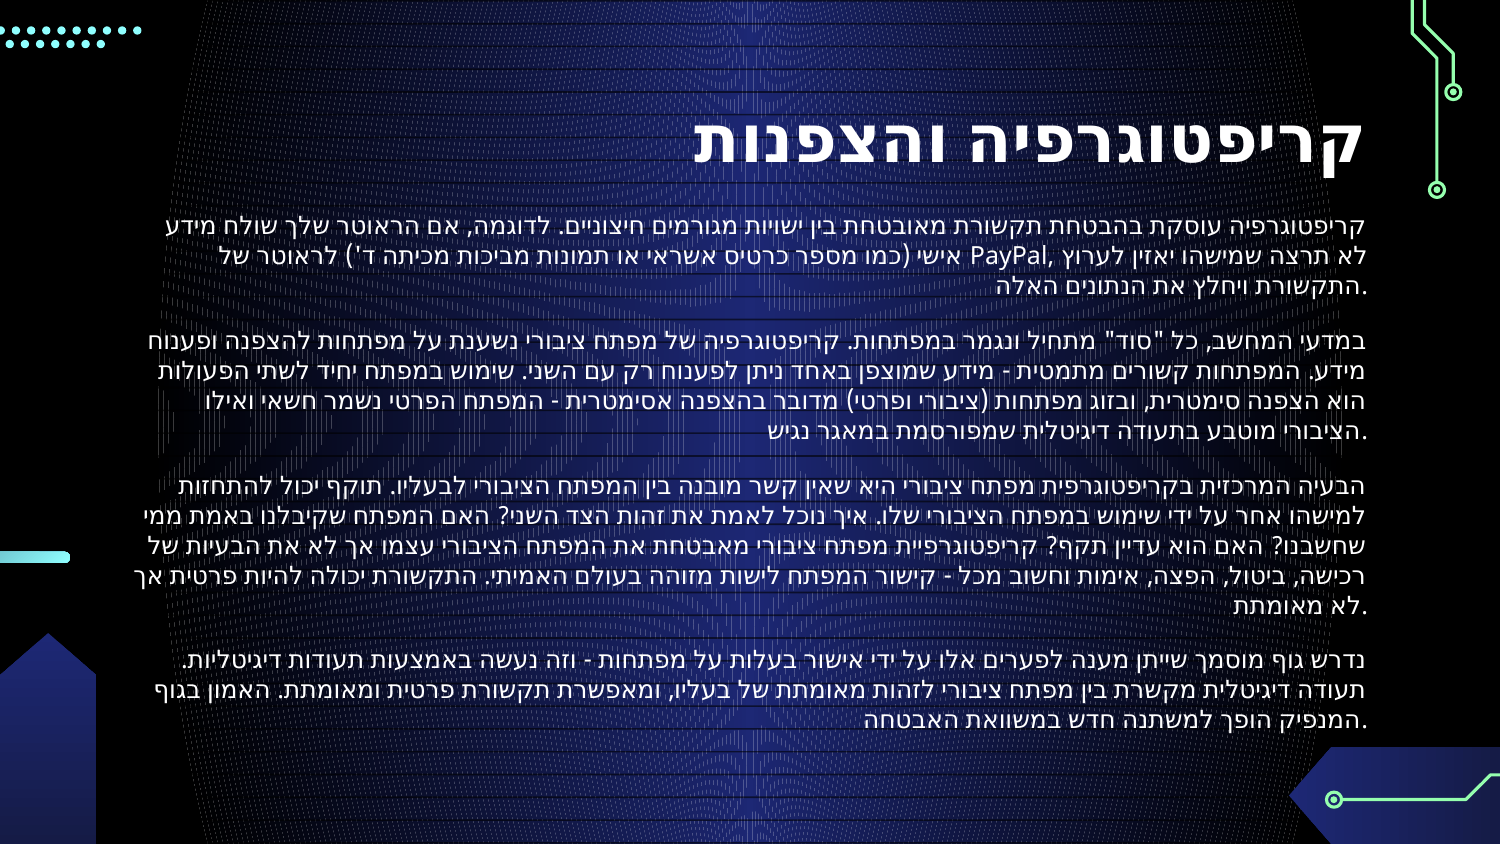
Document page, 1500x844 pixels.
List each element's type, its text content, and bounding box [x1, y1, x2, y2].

list קריפטוגרפיה עוסקת בהבטחת תקשורת מאובטחת בין ישויות מגורמים חיצוניים. לדוגמה, אם הראוטר שלך שולח מידע אישי (כמו מספר כרטיס אשראי או תמונות מביכות מכיתה ד') לראוטר של PayPal, לא תרצה שמישהו יאזין לערוץ התקשורת ויחלץ את הנתונים האלה. במדעי המחשב, כל "סוד" מתחיל ונגמר במפתחות. קריפטוגרפיה של מפתח ציבורי נשענת על מפתחות להצפנה ופענוח מידע. המפתחות קשורים מתמטית - מידע שמוצפן באחד ניתן לפענוח רק עם השני. שימוש במפתח יחיד לשתי הפעולות הוא הצפנה סימטרית, ובזוג מפתחות (ציבורי ופרטי) מדובר בהצפנה אסימטרית - המפתח הפרטי נשמר חשאי ואילו הציבורי מוטבע בתעודה דיגיטלית שמפורסמת במאגר נגיש. הבעיה המרכזית בקריפטוגרפית מפתח ציבורי היא שאין קשר מובנה בין המפתח הציבורי לבעליו. תוקף יכול להתחזות למישהו אחר על ידי שימוש במפתח הציבורי שלו. איך נוכל לאמת את זהות הצד השני? האם המפתח שקיבלנו באמת ממי שחשבנו? האם הוא עדיין תקף? קריפטוגרפיית מפתח ציבורי מאבטחת את המפתח הציבורי עצמו אך לא את הבעיות של רכישה, ביטול, הפצה, אימות וחשוב מכל - קישור המפתח לישות מזוהה בעולם האמיתי. התקשורת יכולה להיות פרטית אך לא מאומתת. נדרש גוף מוסמך שייתן מענה לפערים אלו על ידי אישור בעלות על מפתחות - וזה נעשה באמצעות תעודות דיגיטליות. תעודה דיגיטלית מקשרת בין מפתח ציבורי לזהות מאומתת של בעליו, ומאפשרת תקשורת פרטית ומאומתת. האמון בגוף המנפיק הופך למשתנה חדש במשוואת האבטחה. [116, 194, 1383, 756]
title קריפטוגרפיה והצפנות [116, 88, 1383, 183]
